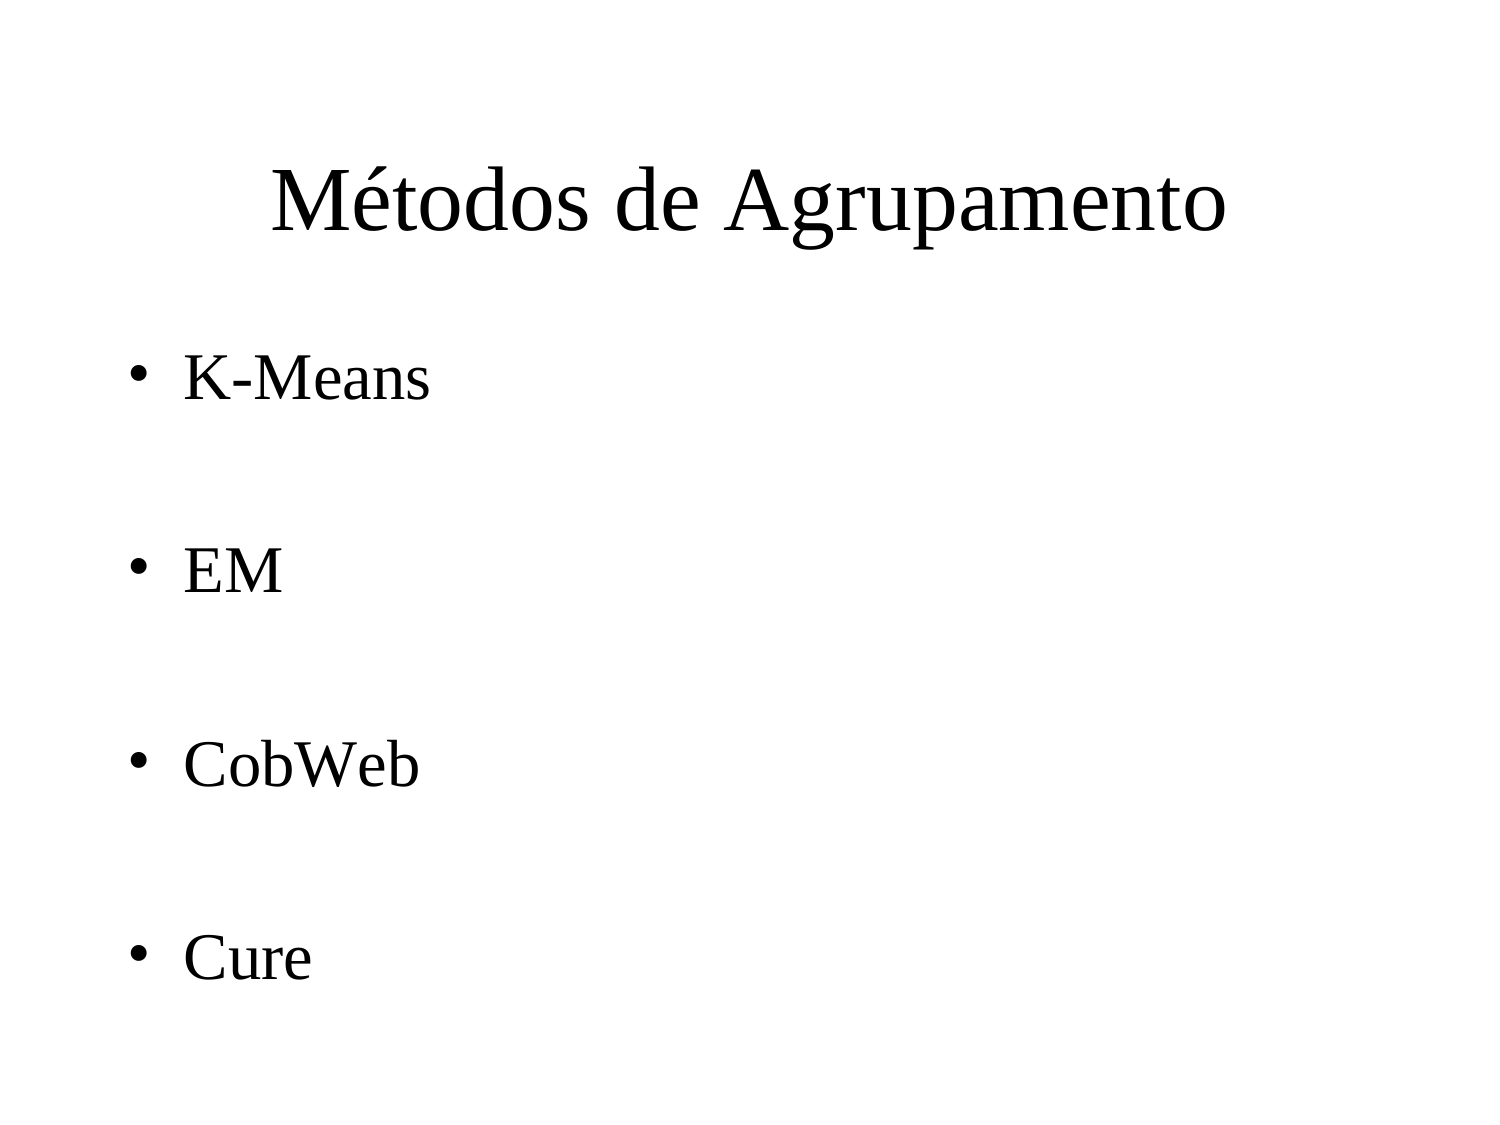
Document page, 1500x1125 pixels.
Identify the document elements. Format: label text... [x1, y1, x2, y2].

title Métodos de Agrupamento [112, 99, 1388, 288]
list K-Means EM CobWeb Cure [112, 324, 1388, 1097]
